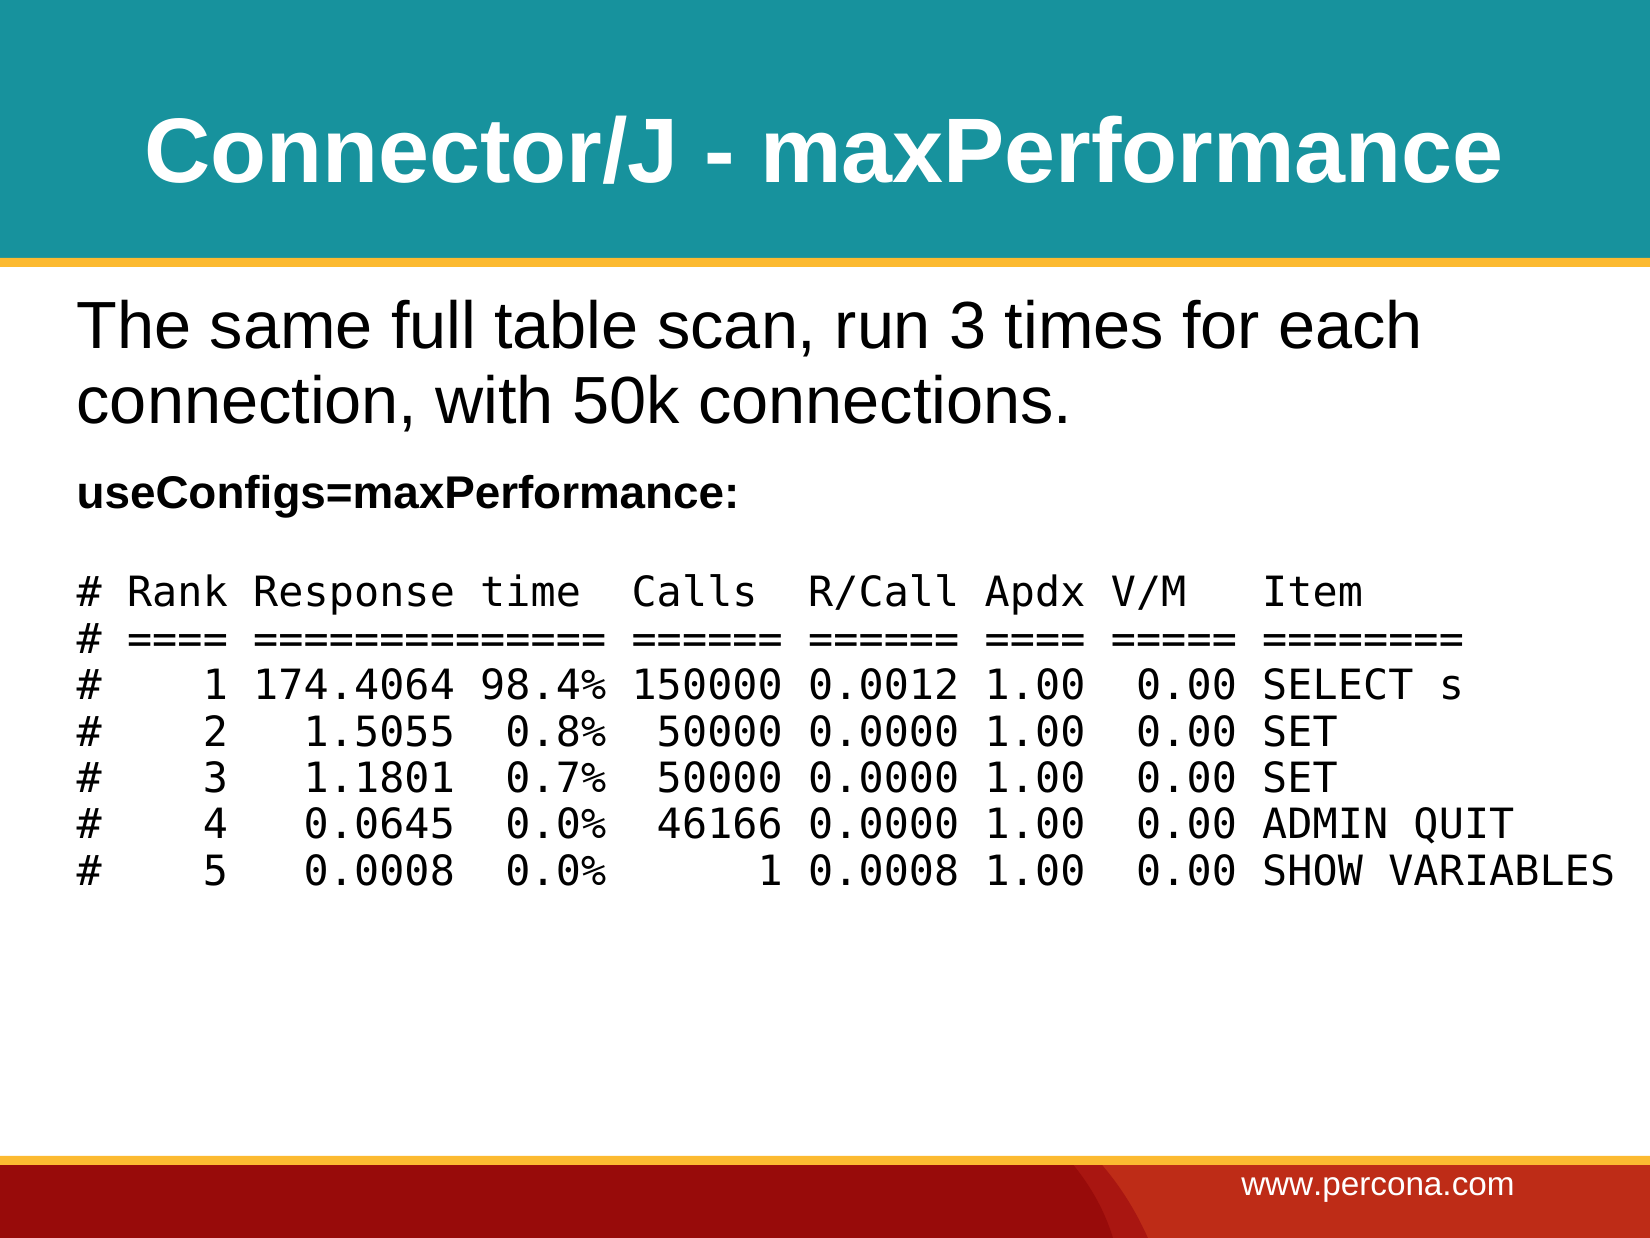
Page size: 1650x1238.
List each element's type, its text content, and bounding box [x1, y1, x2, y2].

title Connector/J - maxPerformance [82, 15, 1568, 289]
text_box [0, 0, 1650, 1238]
list The same full table scan, run 3 times for each connection, with 50k connections. useConfigs=maxPerformance: # Rank Response time Calls R/Call Apdx V/M Item # ==== ============== ====== ====== ==== ===== ======== # 1 174.4064 98.4% 150000 0.0012 1.00 0.00 SELECT s # 2 1.5055 0.8% 50000 0.0000 1.00 0.00 SET # 3 1.1801 0.7% 50000 0.0000 1.00 0.00 SET # 4 0.0645 0.0% 46166 0.0000 1.00 0.00 ADMIN QUIT # 5 0.0008 0.0% 1 0.0008 1.00 0.00 SHOW VARIABLES [76, 289, 1645, 1238]
